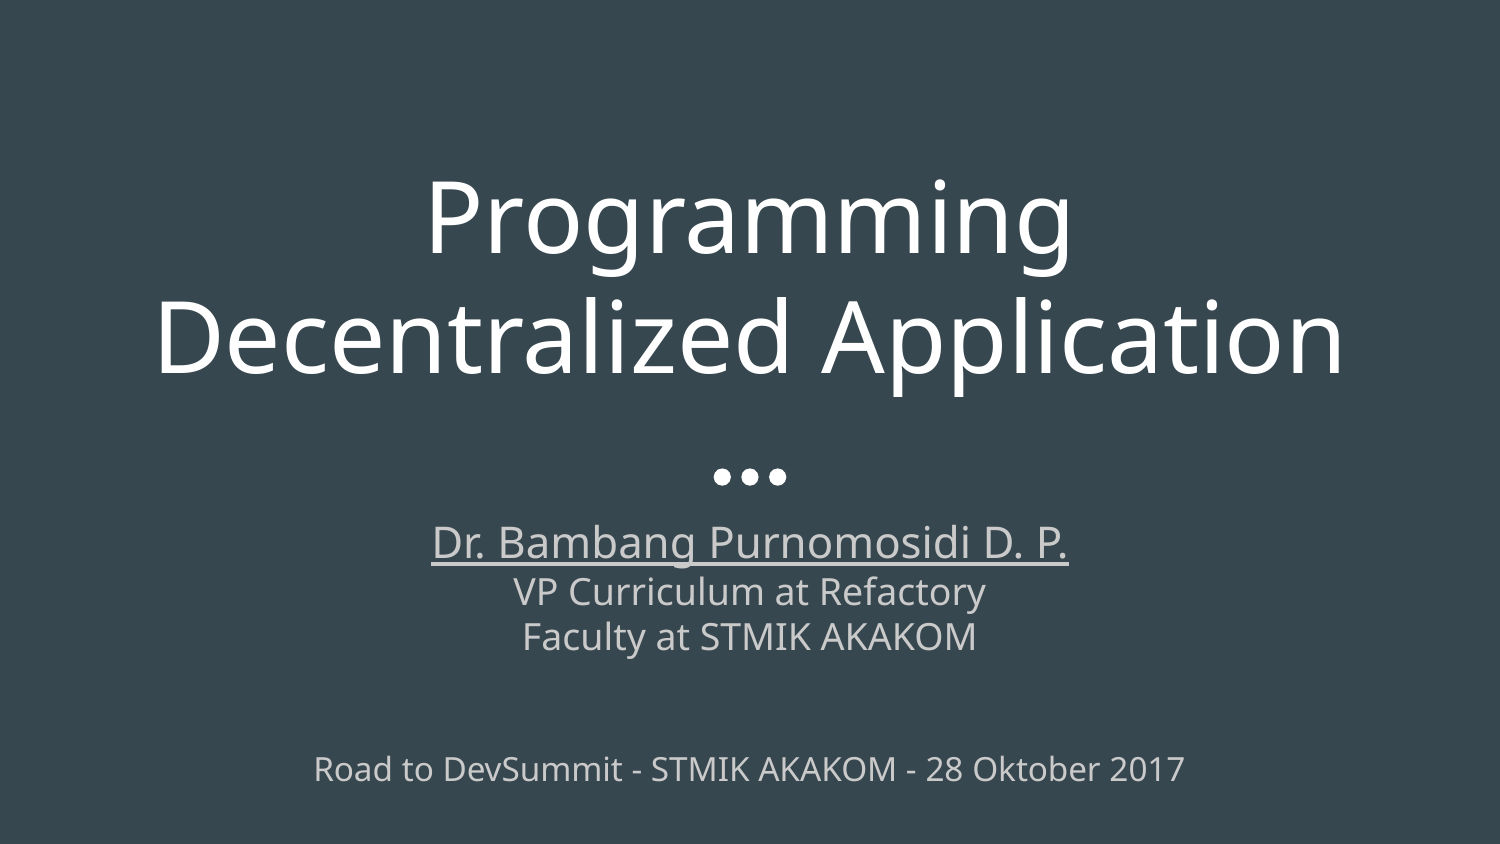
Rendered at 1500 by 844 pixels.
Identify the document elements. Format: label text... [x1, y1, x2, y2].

subtitle Dr. Bambang Purnomosidi D. P. VP Curriculum at Refactory Faculty at STMIK AKAKOM Road to DevSummit - STMIK AKAKOM - 28 Oktober 2017 [110, 395, 1390, 526]
title Programming Decentralized Application [110, 124, 1390, 395]
